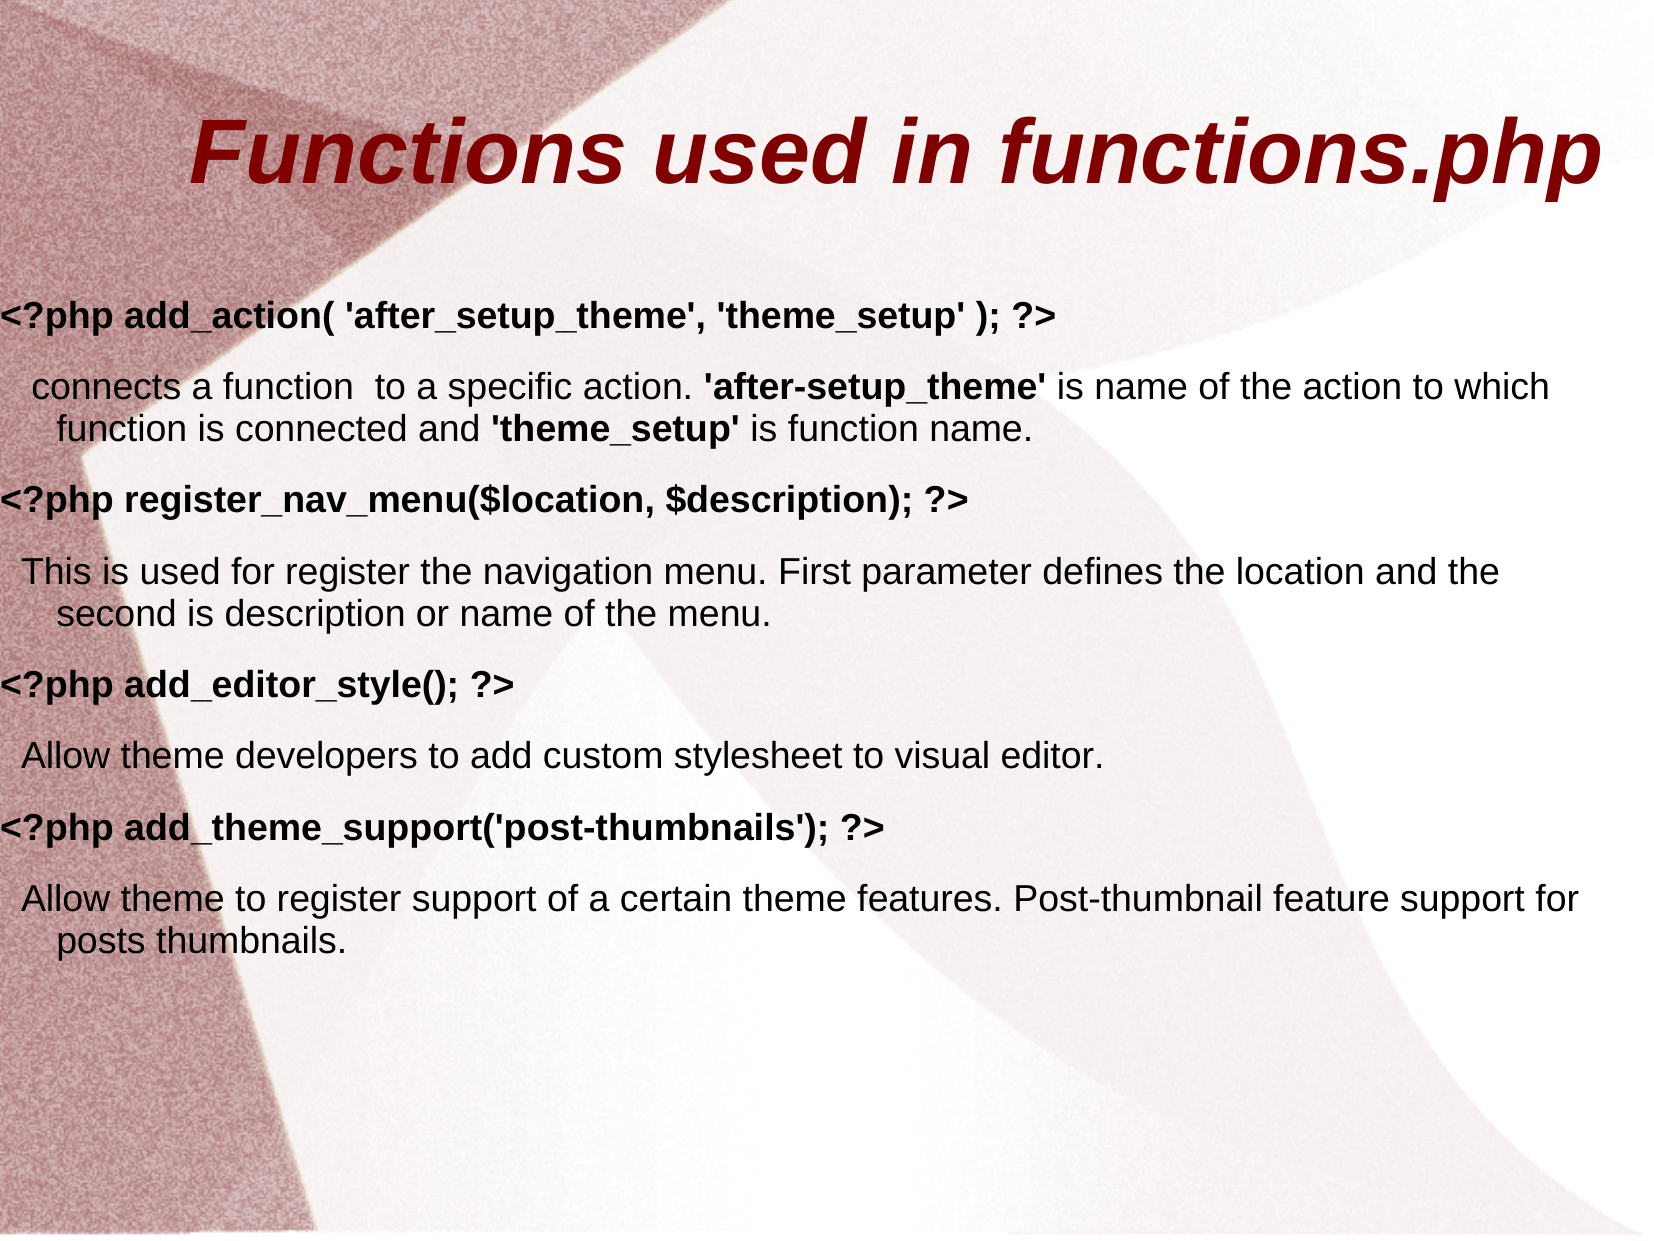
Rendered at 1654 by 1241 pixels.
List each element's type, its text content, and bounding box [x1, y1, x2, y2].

title Functions used in functions.php [30, 49, 1606, 257]
list <?php add_action( 'after_setup_theme', 'theme_setup' ); ?> connects a function to a specific action. 'after-setup_theme' is name of the action to which function is connected and 'theme_setup' is function name. <?php register_nav_menu($location, $description); ?> This is used for register the navigation menu. First parameter defines the location and the second is description or name of the menu. <?php add_editor_style(); ?> Allow theme developers to add custom stylesheet to visual editor. <?php add_theme_support('post-thumbnails'); ?> Allow theme to register support of a certain theme features. Post-thumbnail feature support for posts thumbnails. [0, 290, 1600, 994]
picture [0, 0, 1654, 1241]
